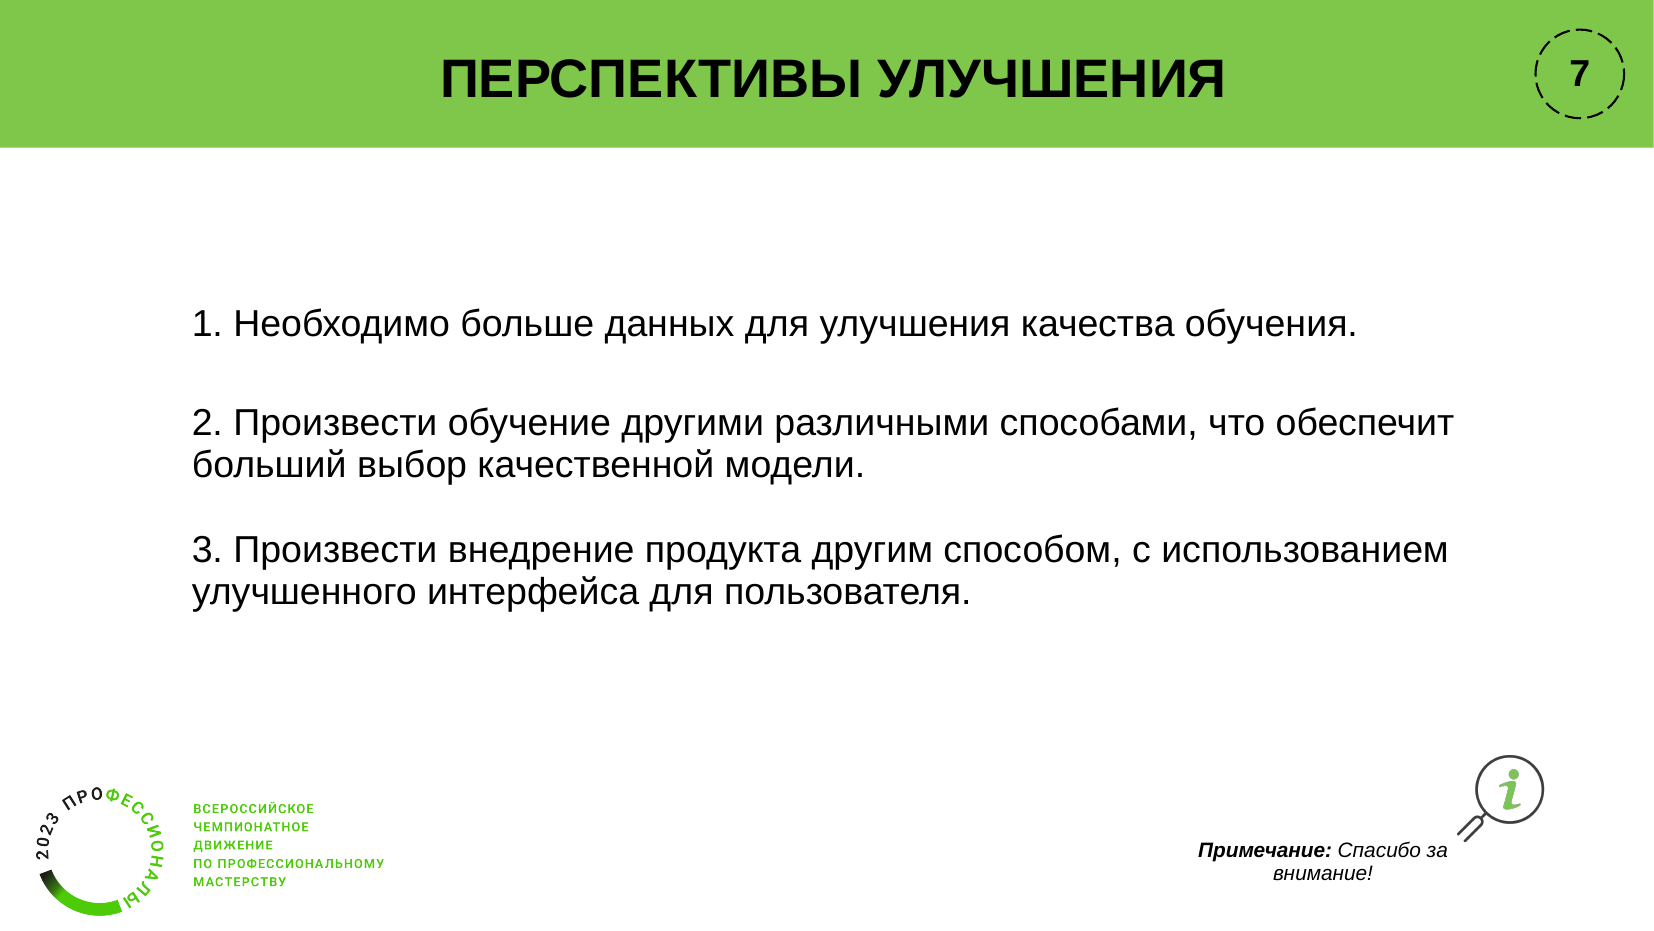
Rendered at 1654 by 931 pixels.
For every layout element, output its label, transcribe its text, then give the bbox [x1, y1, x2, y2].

text_box 3. Произвести внедрение продукта другим способом, с использованием улучшенного интерфейса для пользователя. [177, 521, 1506, 621]
text_box 2. Произвести обучение другими различными способами, что обеспечит больший выбор качественной модели. [177, 394, 1506, 493]
text_box 7 [1535, 29, 1625, 119]
text_box ПЕРСПЕКТИВЫ УЛУЧШЕНИЯ [354, 41, 1329, 178]
picture [36, 787, 384, 916]
text_box 1. Необходимо больше данных для улучшения качества обучения. [177, 295, 1506, 394]
text_box Примечание: Спасибо за внимание! [1160, 831, 1486, 893]
picture [1456, 754, 1545, 843]
text_box [0, 0, 1654, 148]
